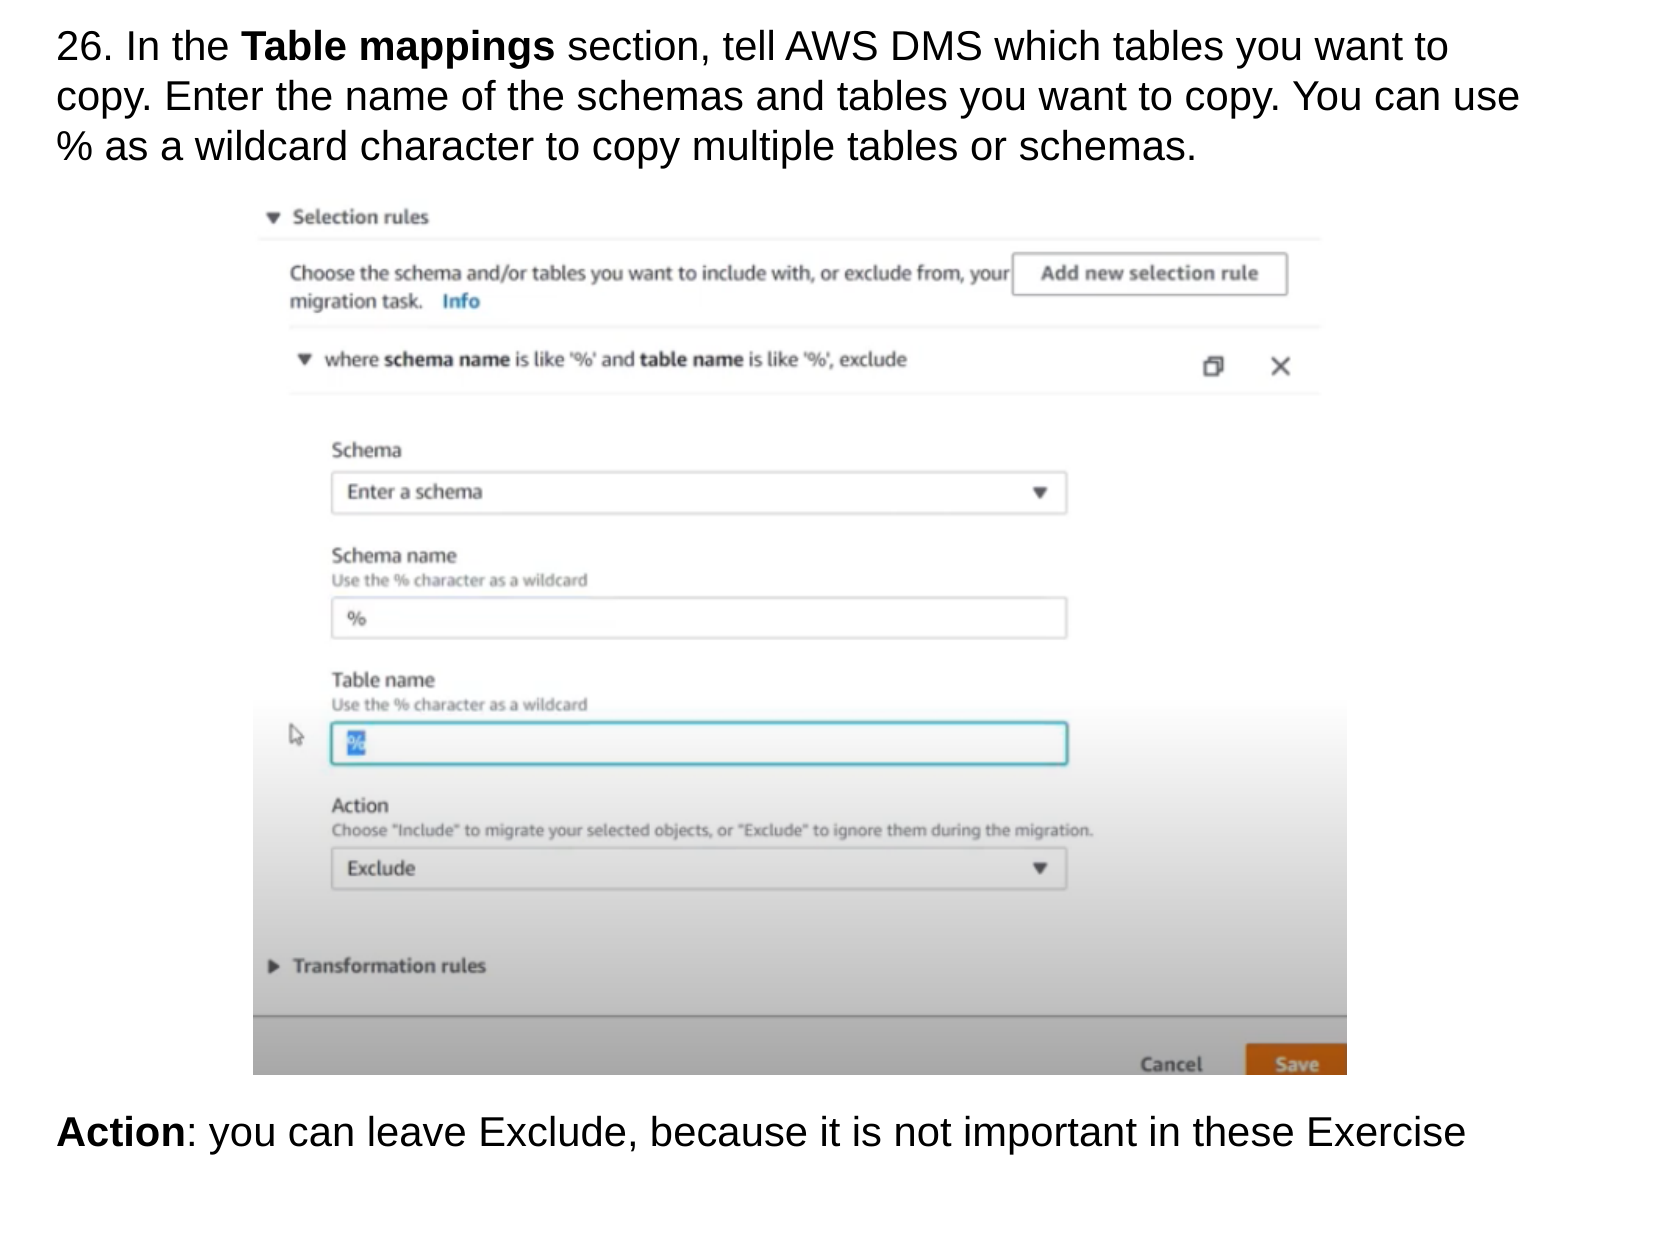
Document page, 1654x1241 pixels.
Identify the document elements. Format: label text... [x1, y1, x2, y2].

text_box Action: you can leave Exclude, because it is not important in these Exercise [55, 1104, 1545, 1169]
text_box 26. In the Table mappings section, tell AWS DMS which tables you want to copy. Enter the name of the schemas and tables you want to copy. You can use % as a wildcard character to copy multiple tables or schemas. [55, 18, 1545, 233]
picture [253, 191, 1347, 1075]
